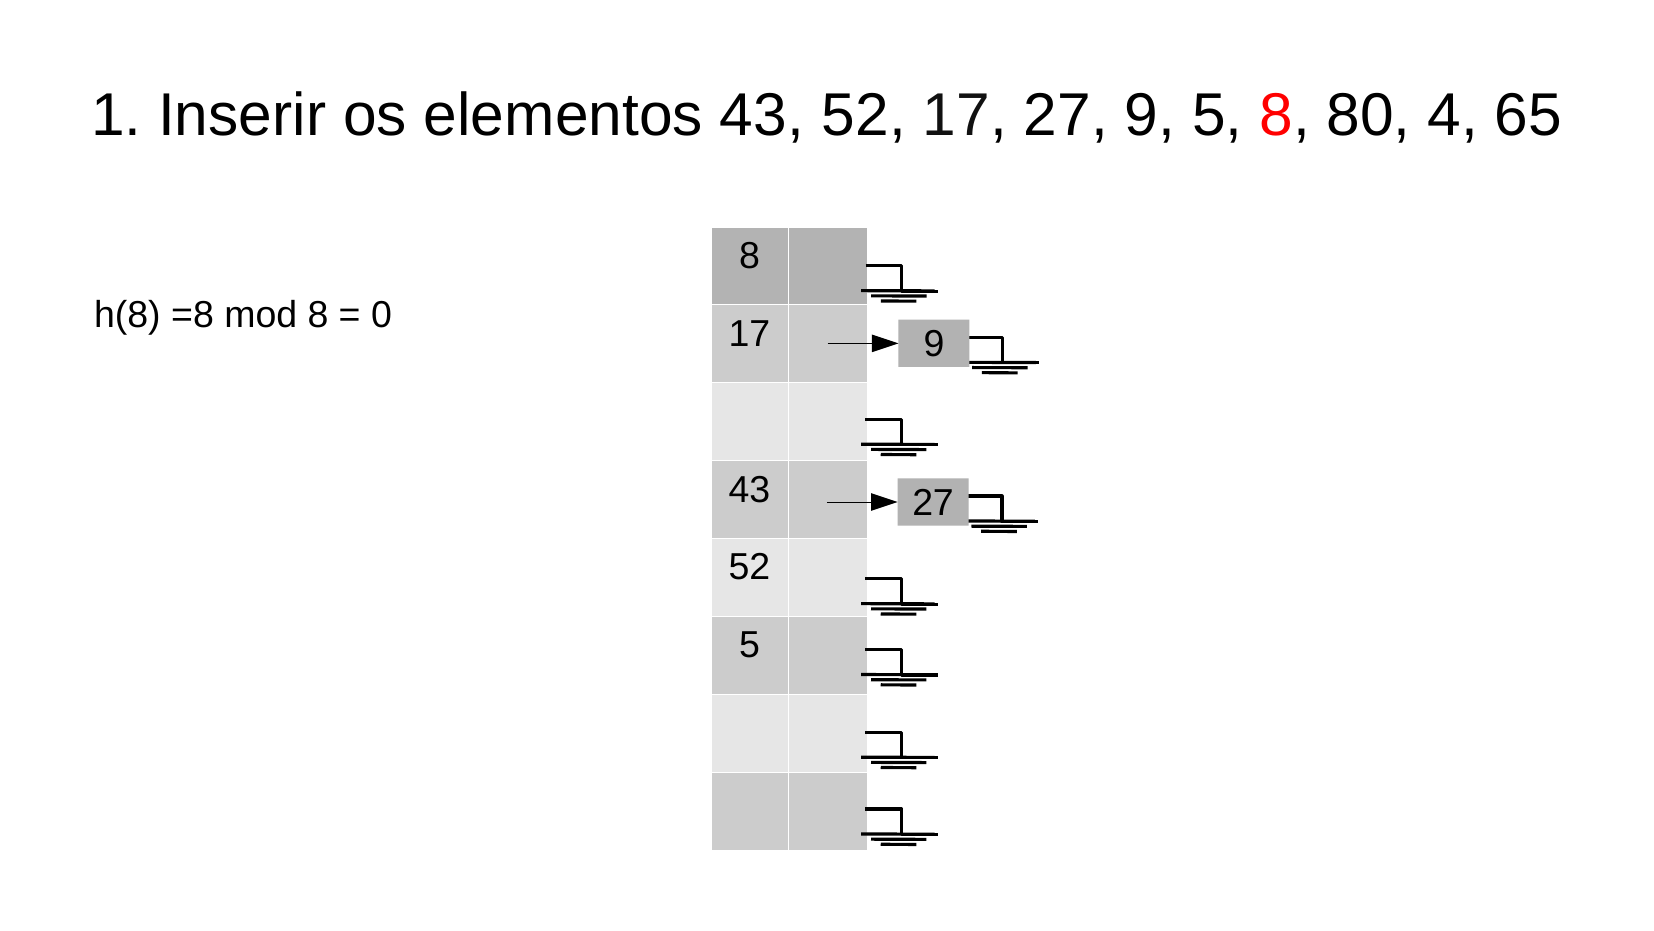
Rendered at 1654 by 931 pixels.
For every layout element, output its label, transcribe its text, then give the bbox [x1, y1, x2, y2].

table_cell [789, 695, 867, 772]
table_cell [789, 773, 867, 850]
table_cell [789, 539, 867, 616]
text_box 9 [898, 319, 970, 367]
table_cell 5 [712, 617, 788, 694]
table_cell [712, 773, 788, 850]
table_cell 52 [712, 539, 788, 616]
table_cell 17 [712, 305, 788, 382]
table_cell [789, 383, 867, 460]
table_cell [789, 461, 867, 538]
text_box 27 [897, 478, 969, 526]
title 1. Inserir os elementos 43, 52, 17, 27, 9, 5, 8, 80, 4, 65 [82, 37, 1571, 193]
table_header 8 [712, 228, 788, 304]
table_cell [789, 617, 867, 694]
text_box h(8) =8 mod 8 = 0 [79, 285, 407, 343]
table_cell 43 [712, 461, 788, 538]
table_cell [712, 695, 788, 772]
table_header [789, 228, 867, 304]
table_cell [712, 383, 788, 460]
table_cell [789, 305, 867, 382]
